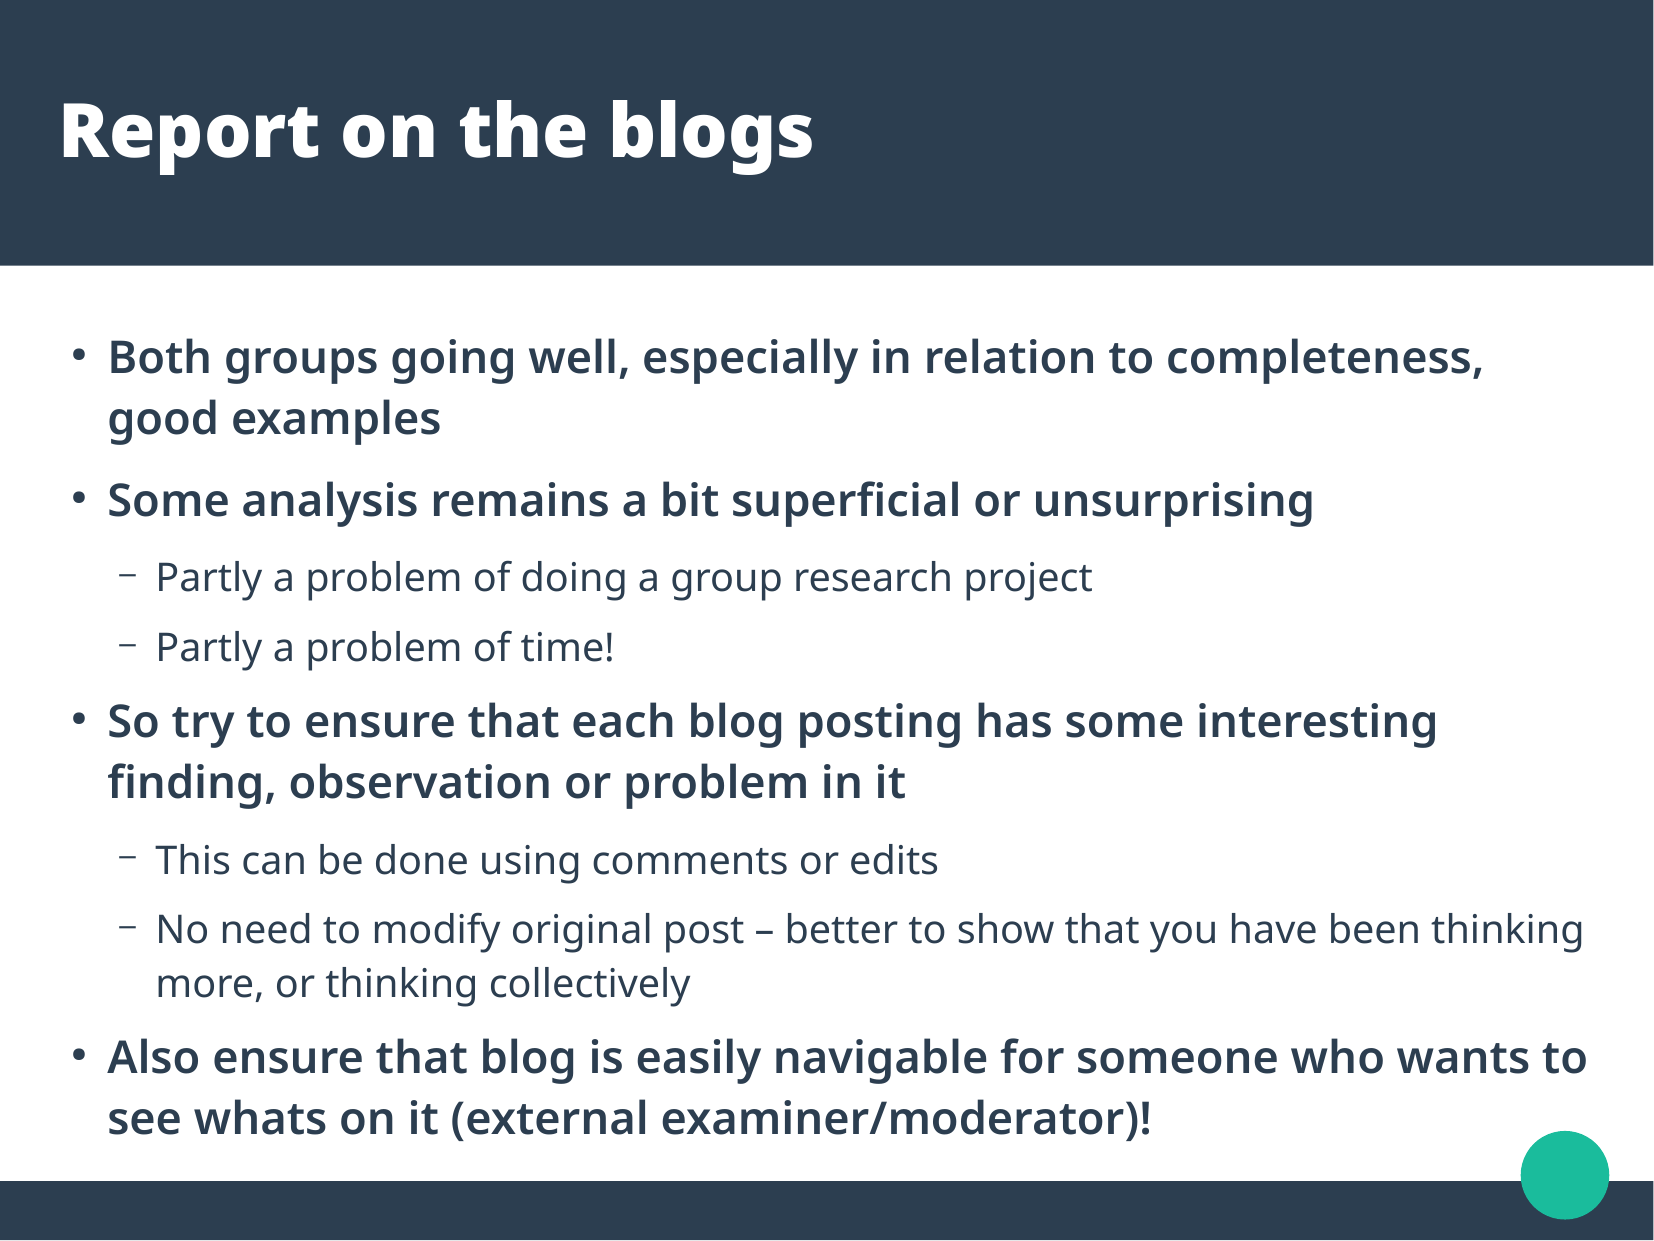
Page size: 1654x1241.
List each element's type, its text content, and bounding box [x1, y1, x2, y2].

list Both groups going well, especially in relation to completeness, good examples Some analysis remains a bit superficial or unsurprising Partly a problem of doing a group research project Partly a problem of time! So try to ensure that each blog posting has some interesting finding, observation or problem in it This can be done using comments or edits No need to modify original post – better to show that you have been thinking more, or thinking collectively Also ensure that blog is easily navigable for someone who wants to see whats on it (external examiner/moderator)! [59, 324, 1595, 1152]
title Report on the blogs [59, 49, 1595, 207]
